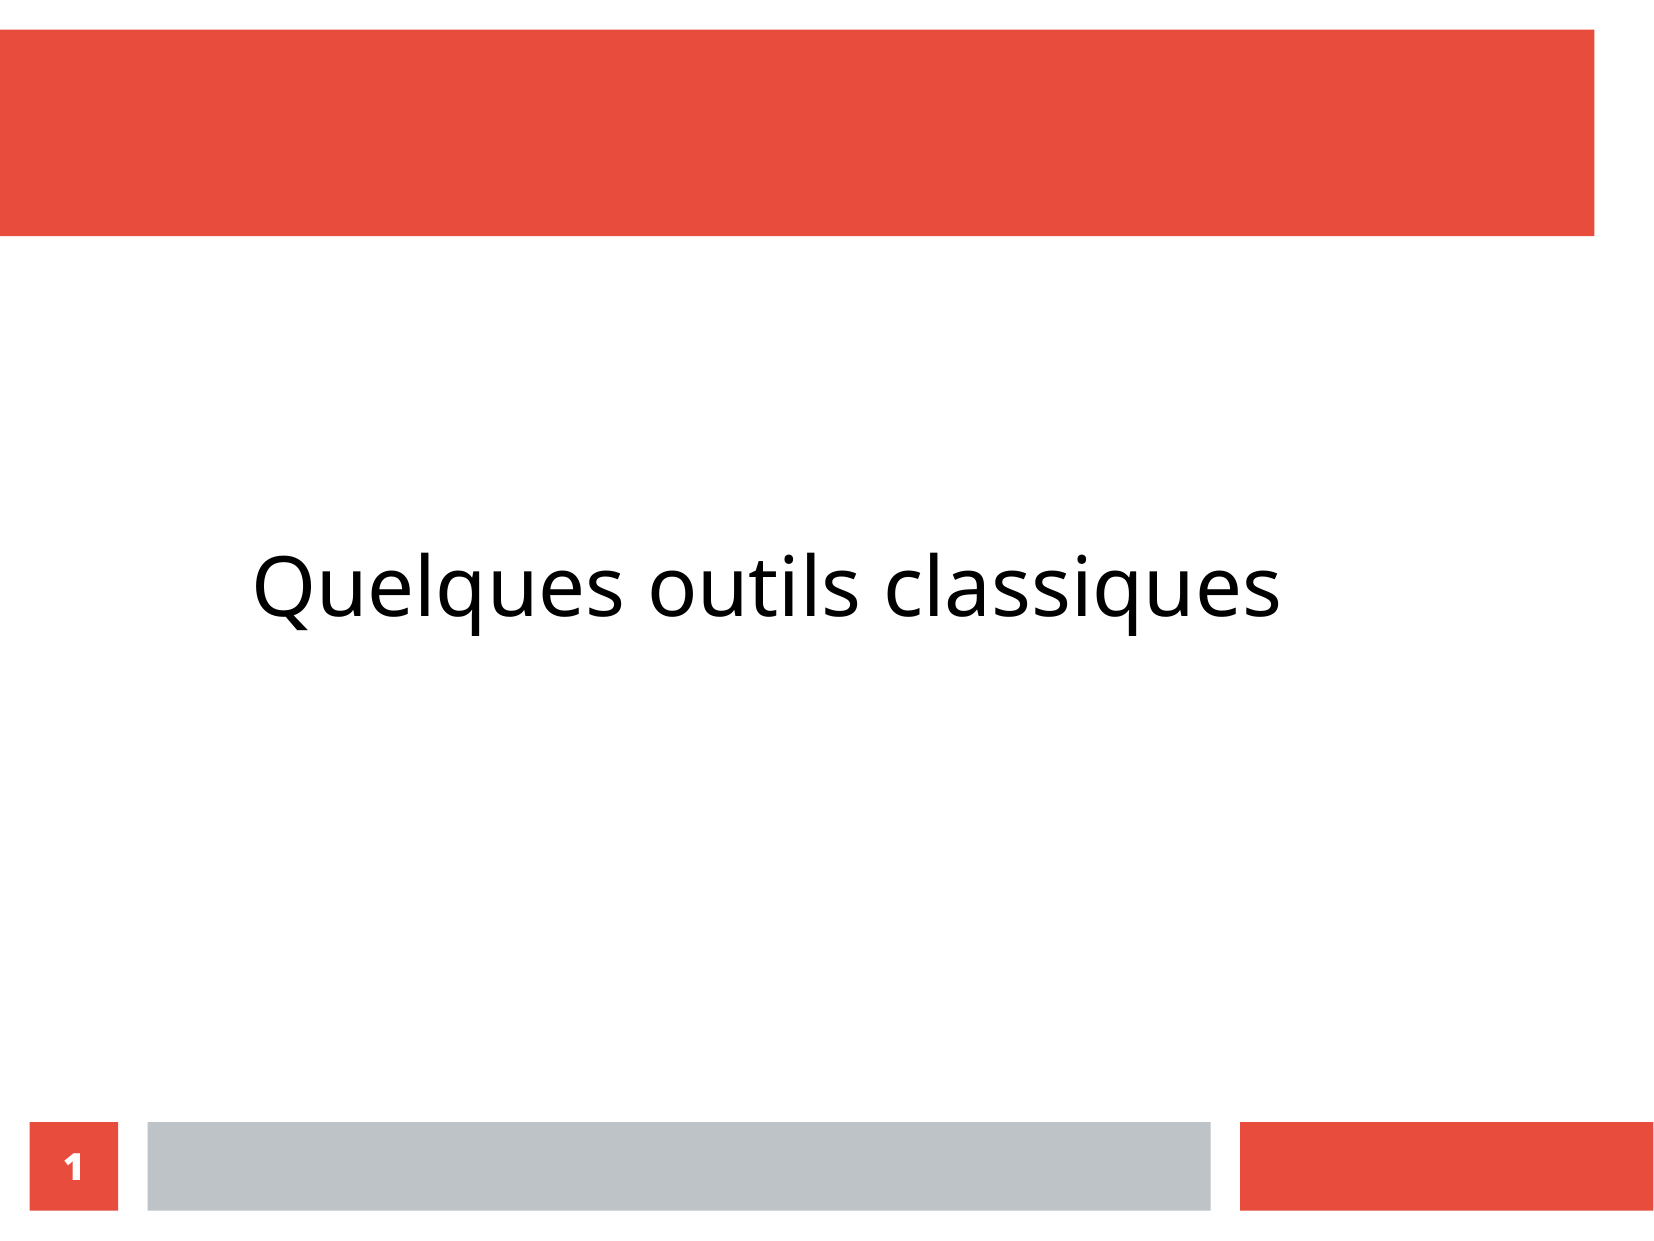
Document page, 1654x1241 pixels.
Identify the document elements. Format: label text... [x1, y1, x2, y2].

text_box Quelques outils classiques [236, 519, 1453, 729]
